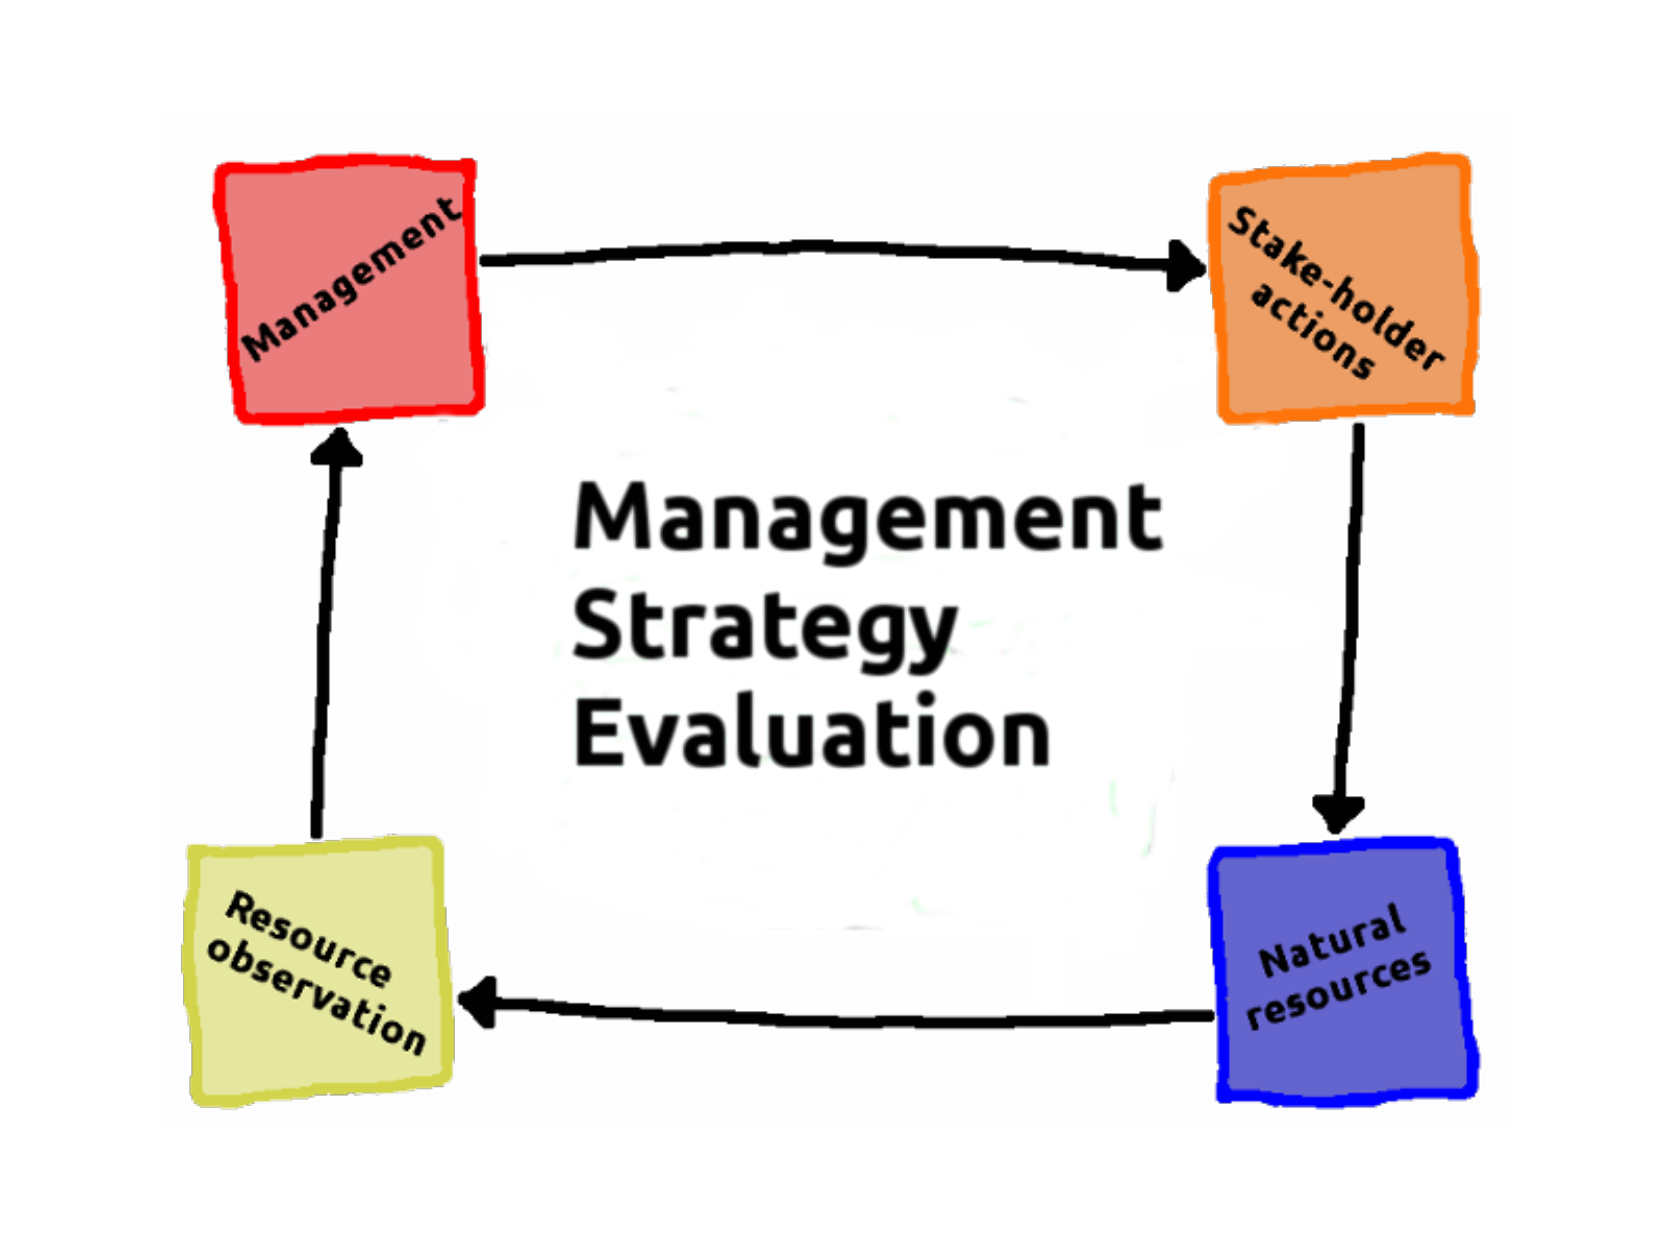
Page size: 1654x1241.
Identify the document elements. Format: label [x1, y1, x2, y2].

picture [157, 115, 1511, 1131]
